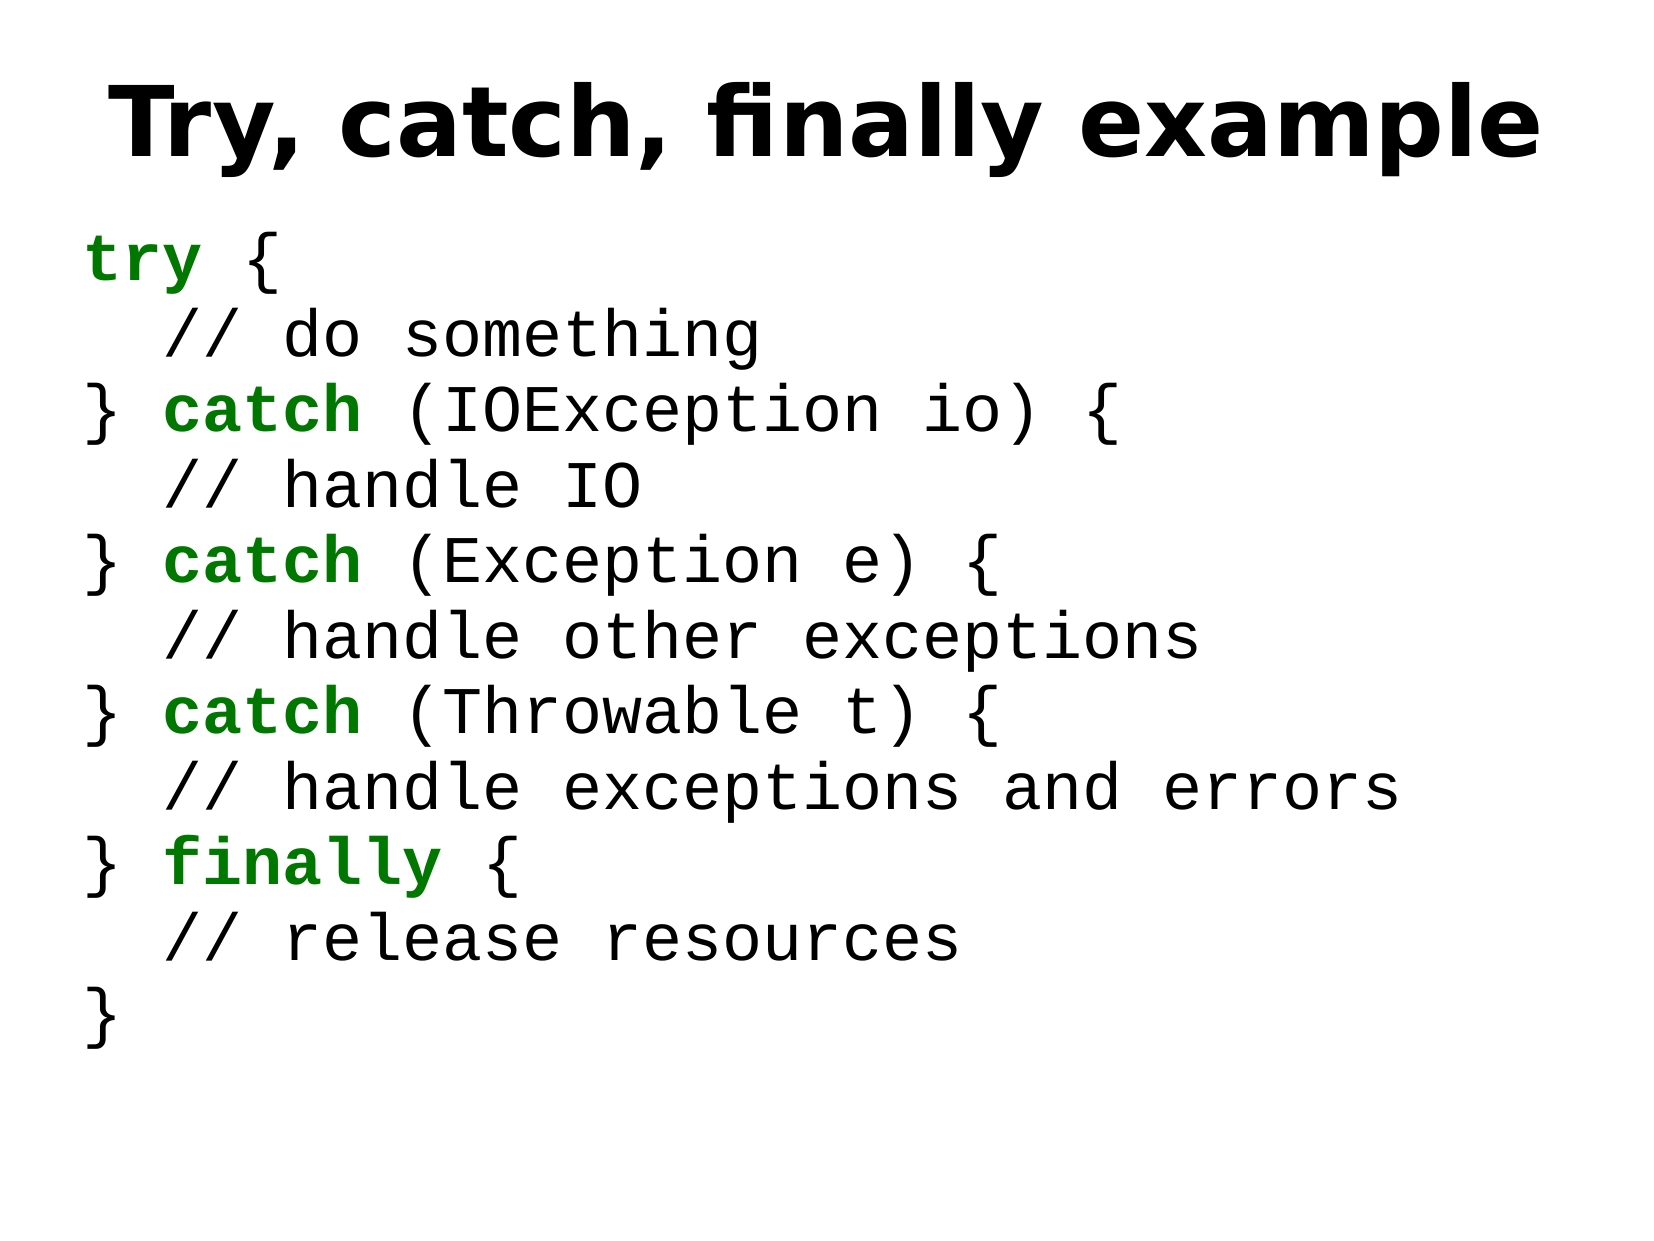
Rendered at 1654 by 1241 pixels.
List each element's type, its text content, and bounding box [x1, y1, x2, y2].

list try { // do something } catch (IOException io) { // handle IO } catch (Exception e) { // handle other exceptions } catch (Throwable t) { // handle exceptions and errors } finally { // release resources } [82, 225, 1538, 1186]
title Try, catch, finally example [82, 65, 1571, 179]
